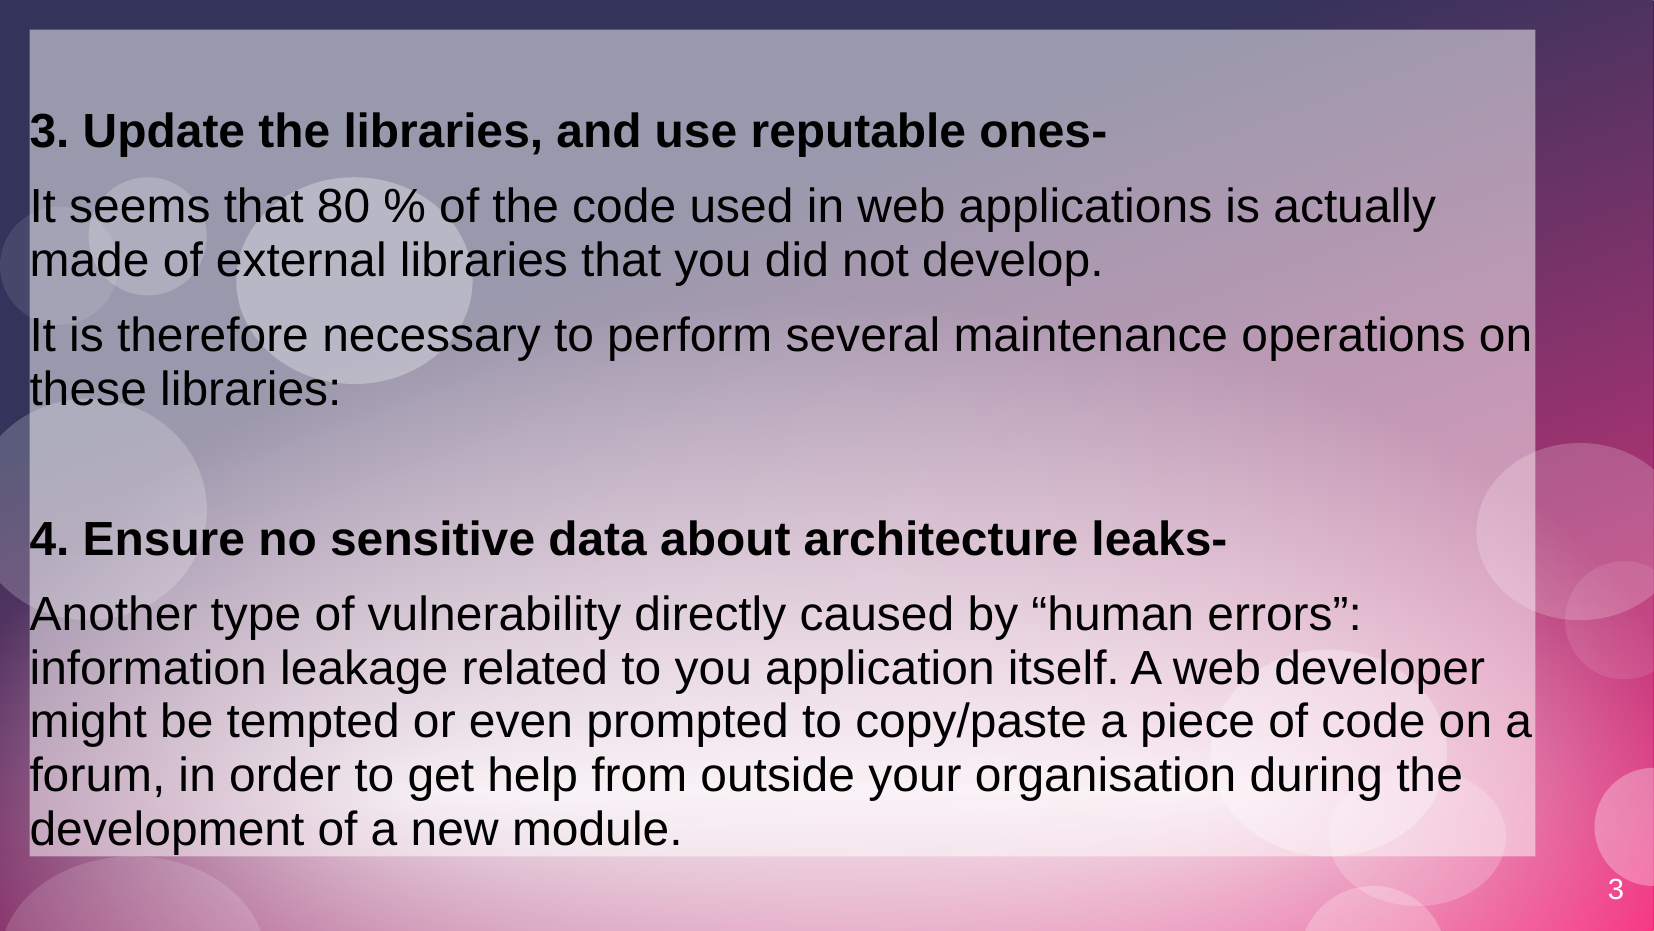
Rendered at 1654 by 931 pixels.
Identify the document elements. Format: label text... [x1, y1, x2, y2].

list 3. Update the libraries, and use reputable ones- It seems that 80 % of the code used in web applications is actually made of external libraries that you did not develop. It is therefore necessary to perform several maintenance operations on these libraries: 4. Ensure no sensitive data about architecture leaks- Another type of vulnerability directly caused by “human errors”: information leakage related to you application itself. A web developer might be tempted or even prompted to copy/paste a piece of code on a forum, in order to get help from outside your organisation during the development of a new module. [29, 29, 1536, 857]
